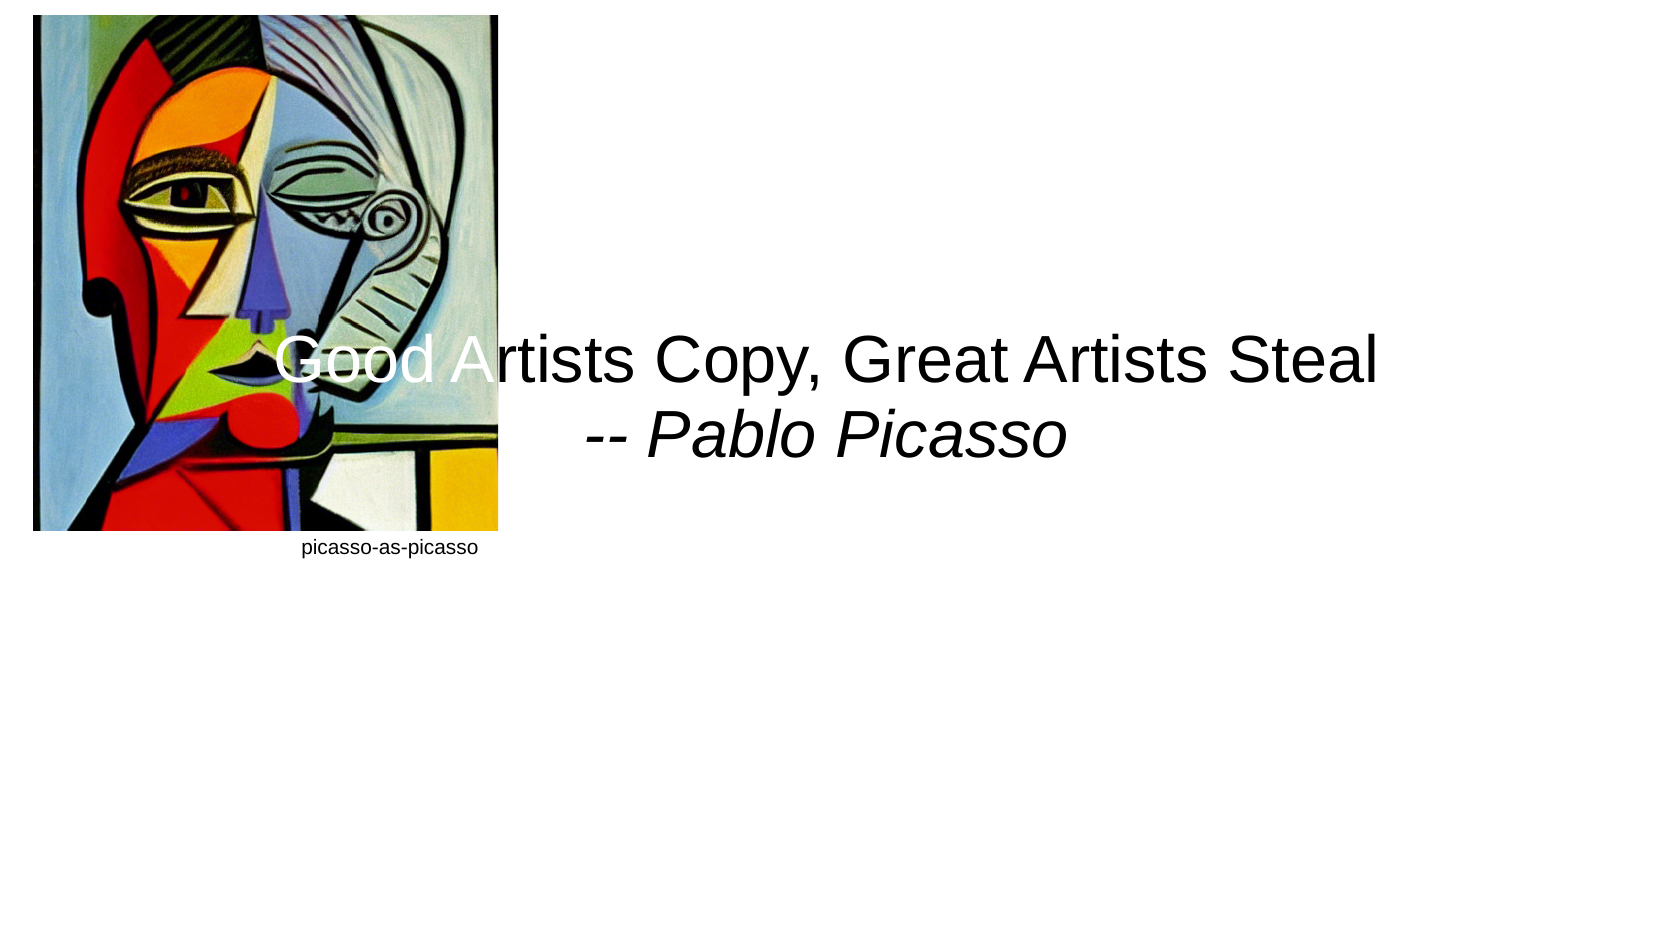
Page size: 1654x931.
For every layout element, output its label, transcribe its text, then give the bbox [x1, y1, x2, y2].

text_box picasso-as-picasso [286, 528, 494, 567]
subtitle Good Artists Copy, Great Artists Steal -- Pablo Picasso [82, 37, 1571, 757]
picture [33, 15, 499, 531]
